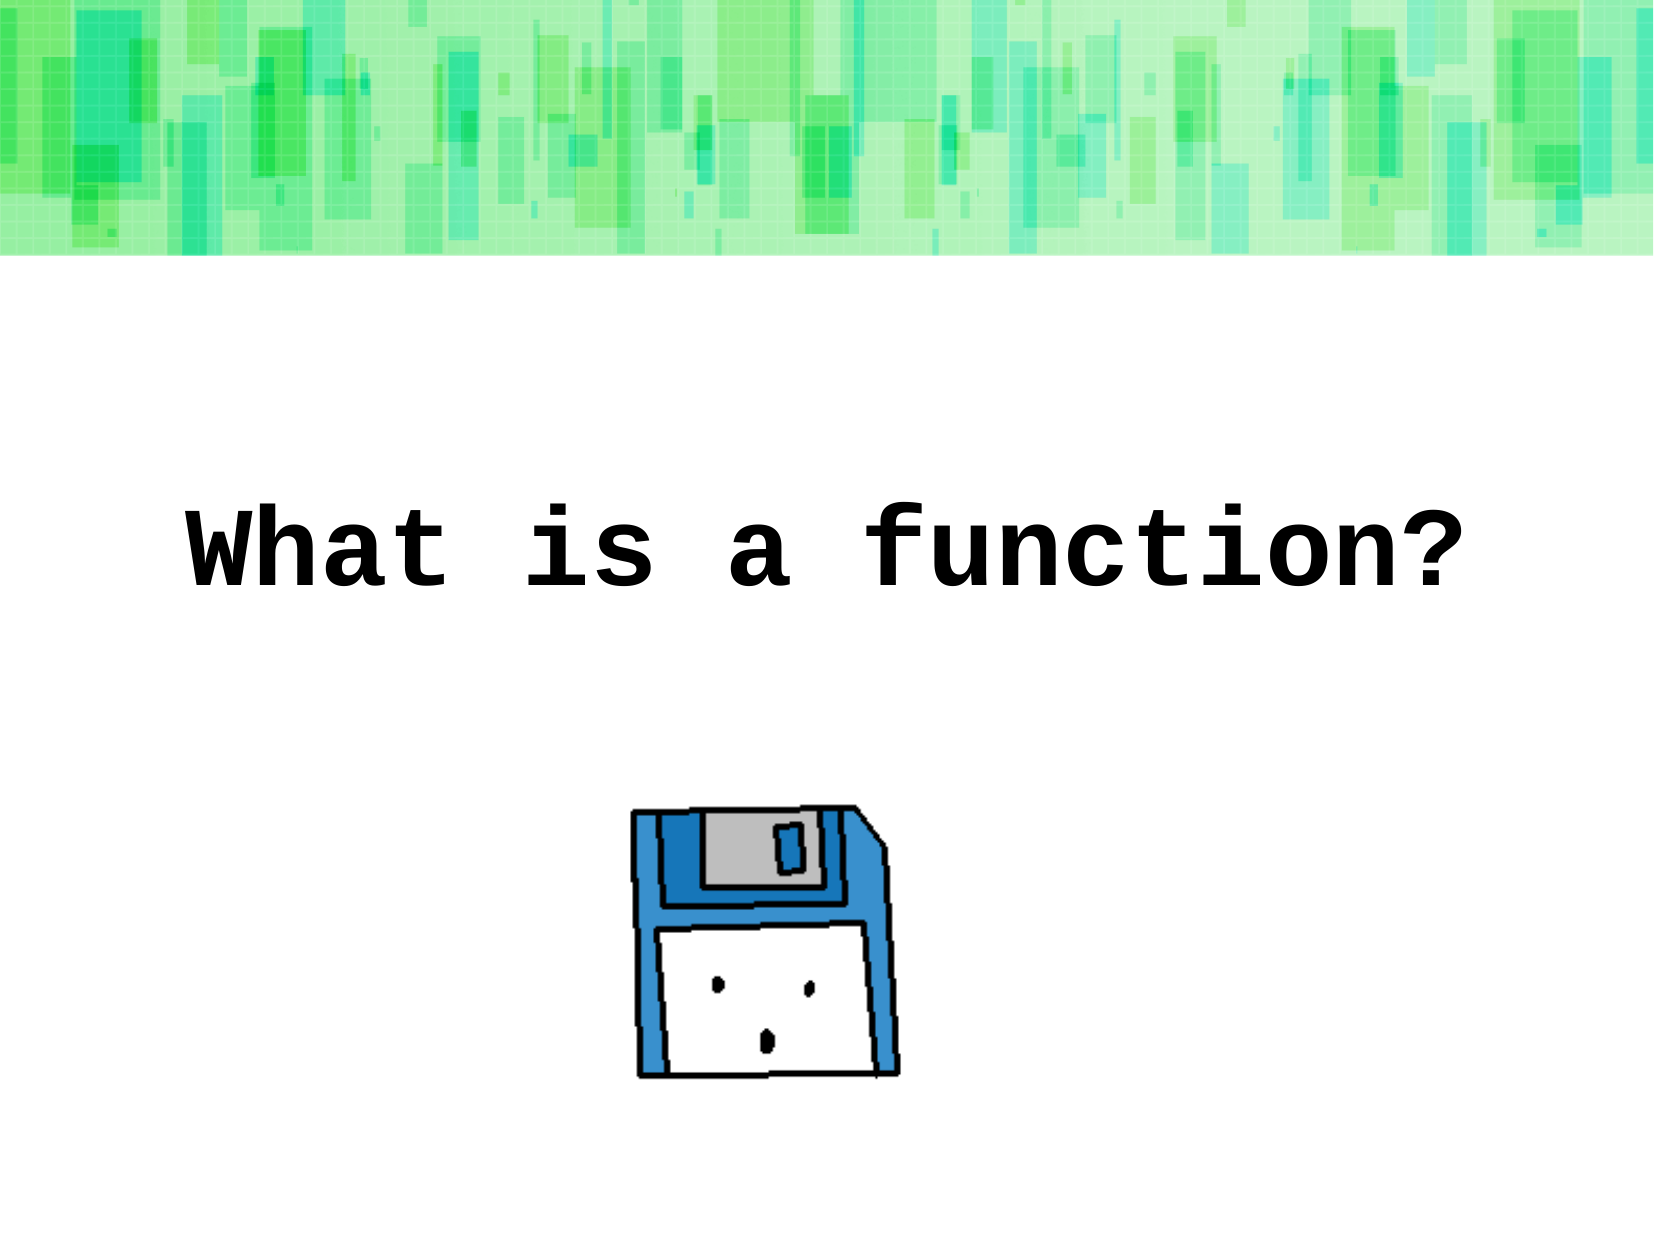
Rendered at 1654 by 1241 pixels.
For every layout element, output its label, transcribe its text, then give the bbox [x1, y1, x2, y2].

picture [0, 0, 1654, 1241]
text_box What is a function? [82, 285, 1571, 826]
